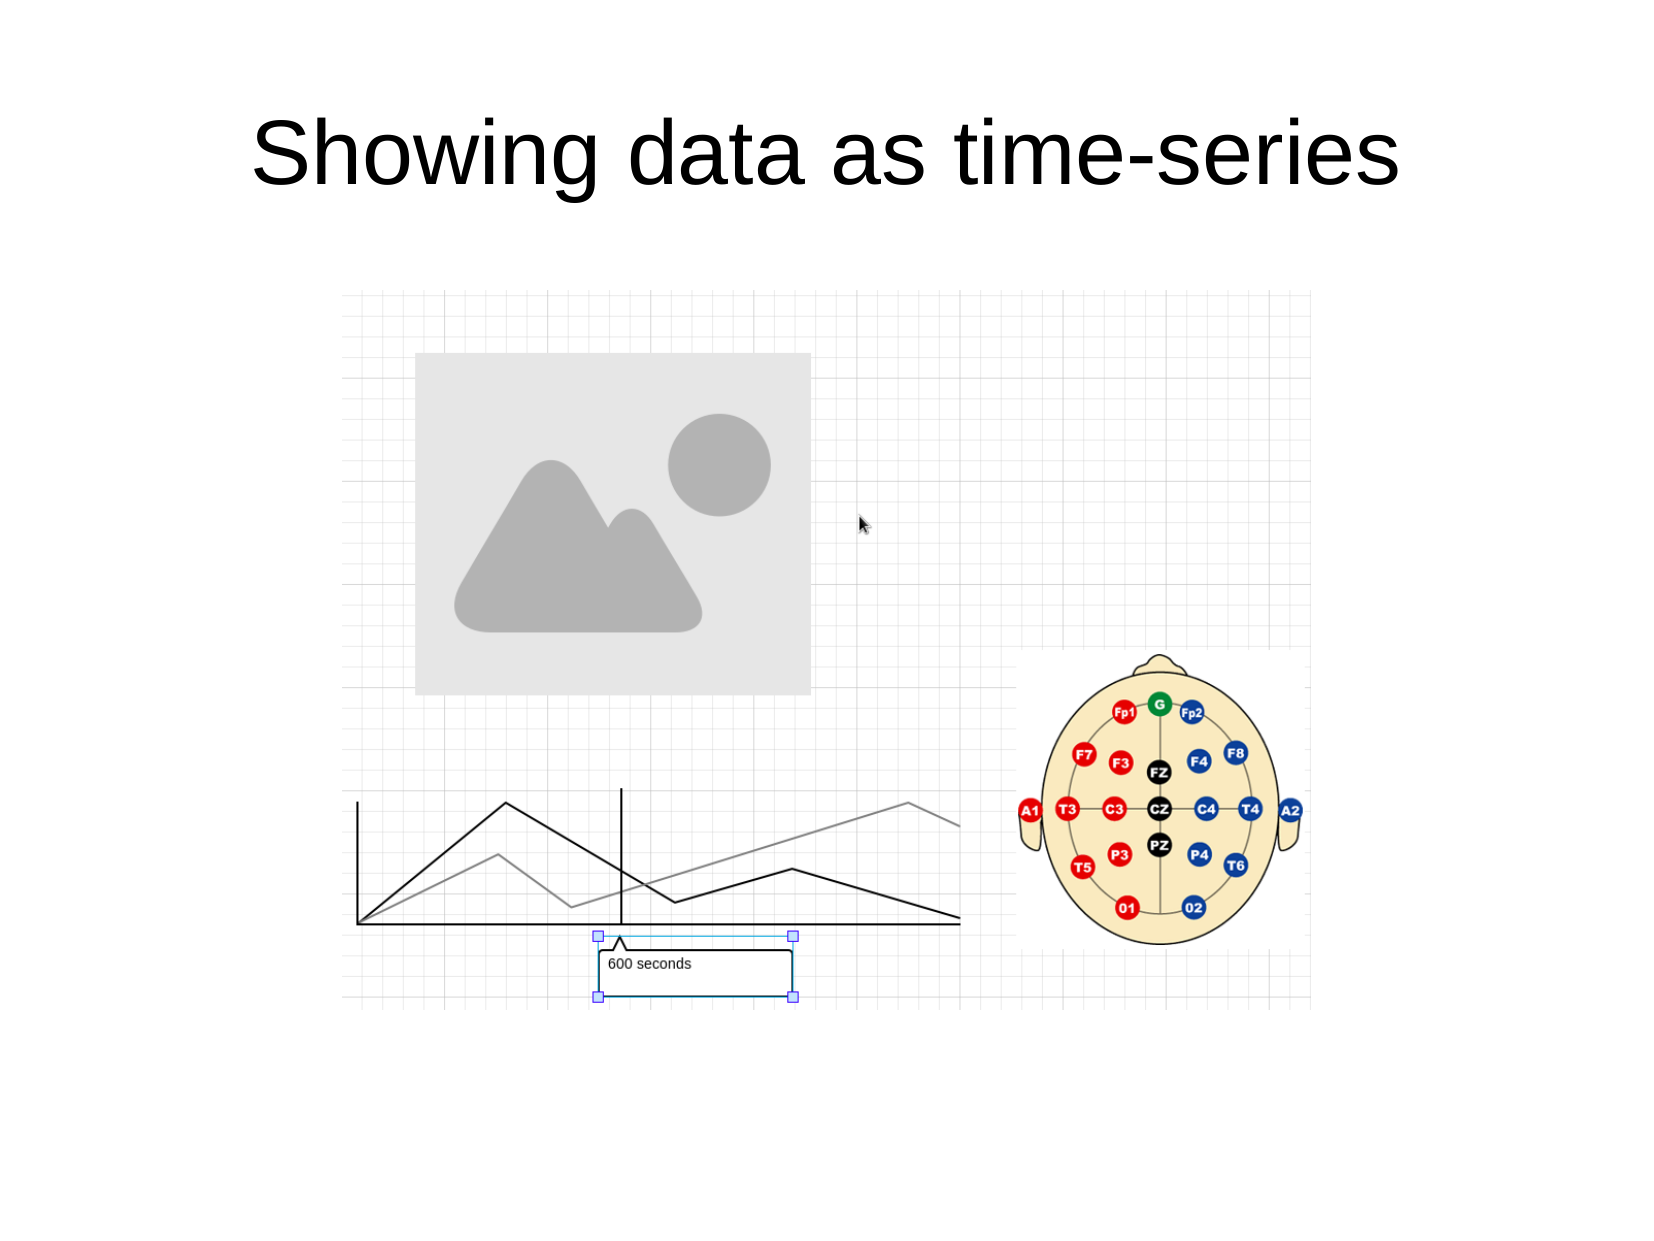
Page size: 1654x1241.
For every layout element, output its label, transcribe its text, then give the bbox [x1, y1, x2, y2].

title Showing data as time-series [82, 49, 1571, 257]
picture [342, 290, 1311, 1010]
